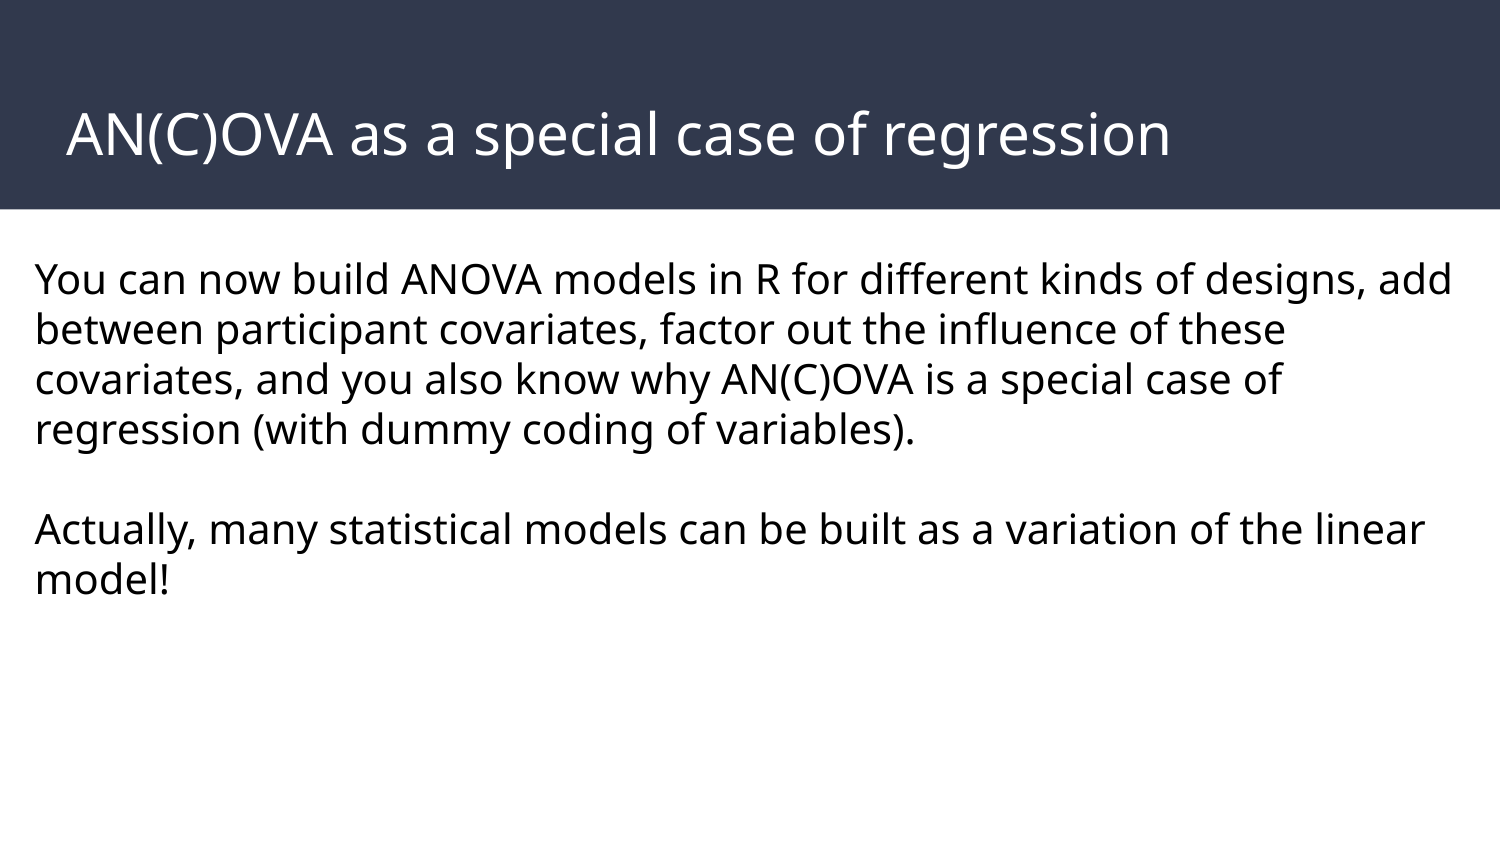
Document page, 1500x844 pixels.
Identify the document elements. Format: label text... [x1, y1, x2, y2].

title AN(C)OVA as a special case of regression [51, 82, 1449, 185]
text_box You can now build ANOVA models in R for different kinds of designs, add between participant covariates, factor out the influence of these covariates, and you also know why AN(C)OVA is a special case of regression (with dummy coding of variables). Actually, many statistical models can be built as a variation of the linear model! [19, 237, 1475, 818]
